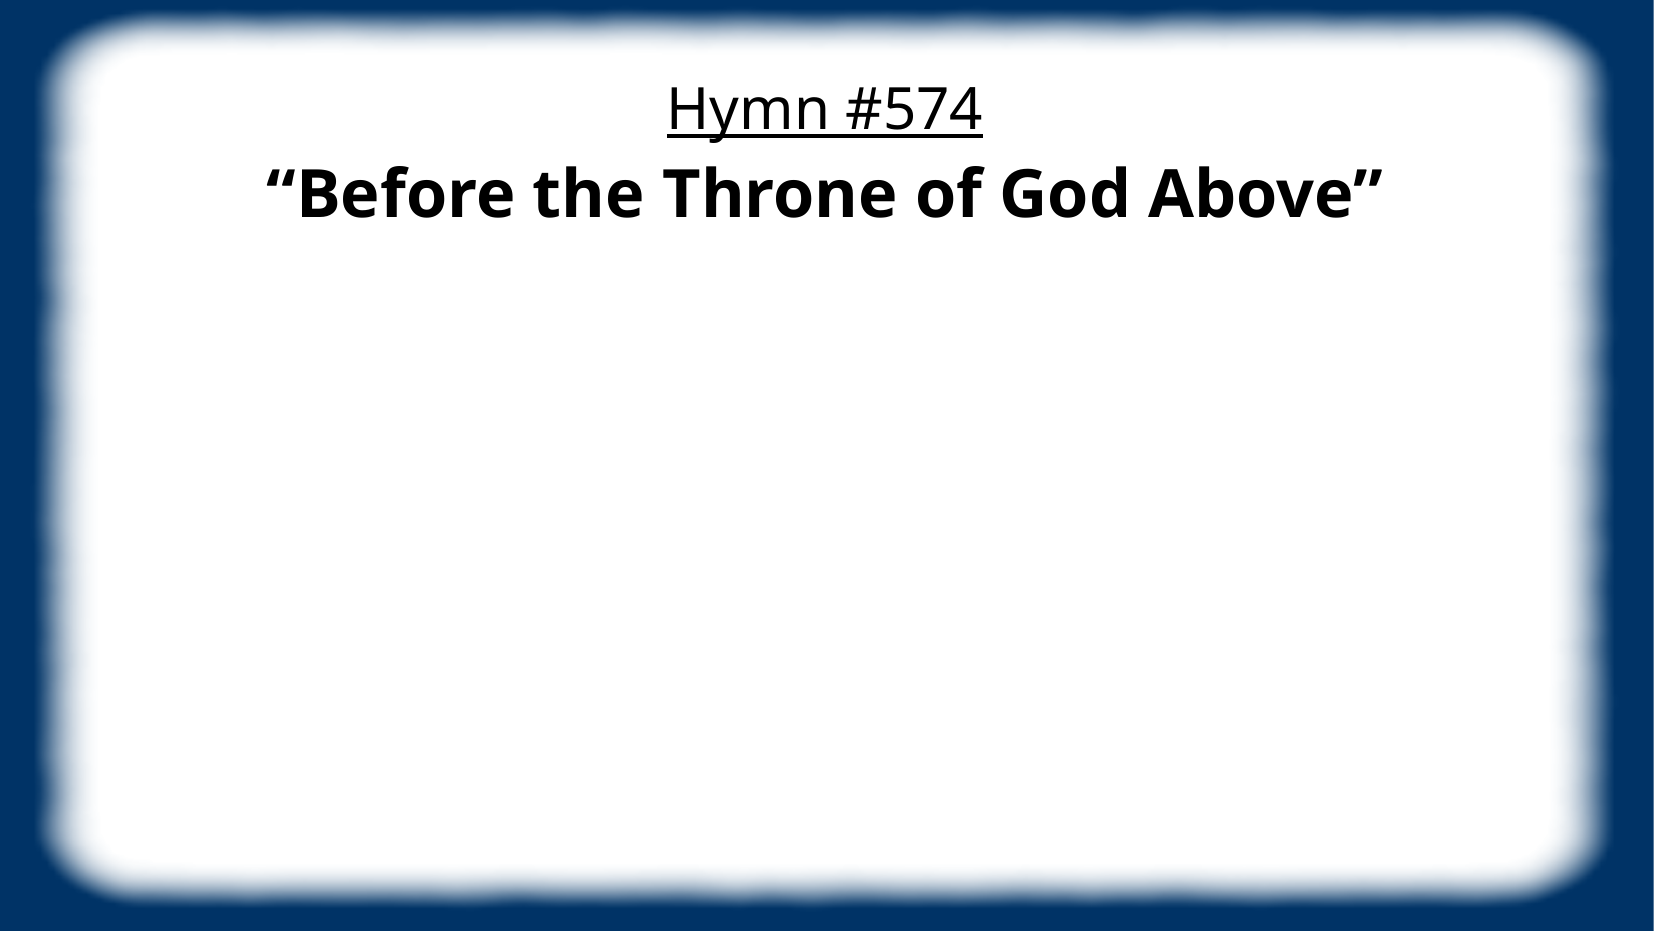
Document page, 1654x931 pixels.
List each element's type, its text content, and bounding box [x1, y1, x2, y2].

picture [0, 0, 1654, 931]
text_box Hymn #574 “Before the Throne of God Above” [90, 60, 1561, 271]
